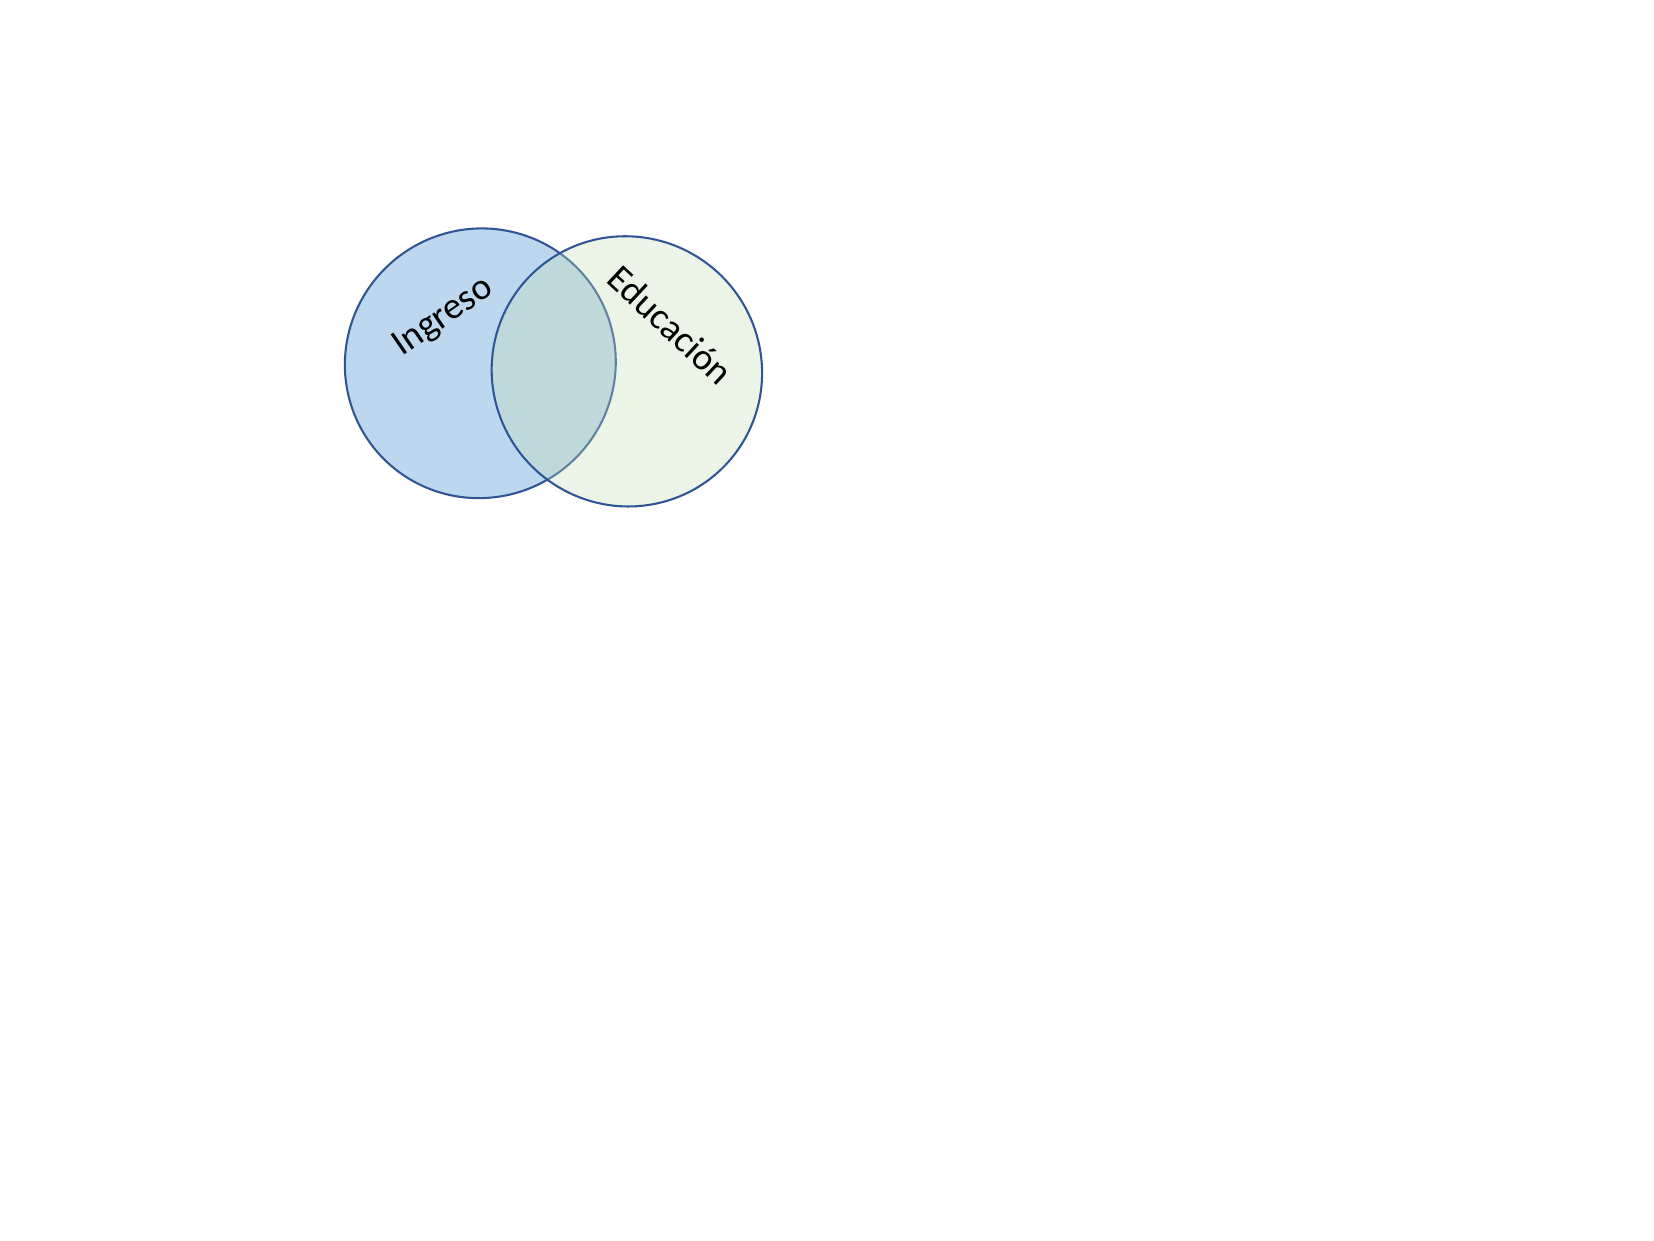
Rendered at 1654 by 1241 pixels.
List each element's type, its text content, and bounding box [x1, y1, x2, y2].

text_box Ingreso [344, 228, 560, 499]
text_box Educación [491, 236, 763, 507]
